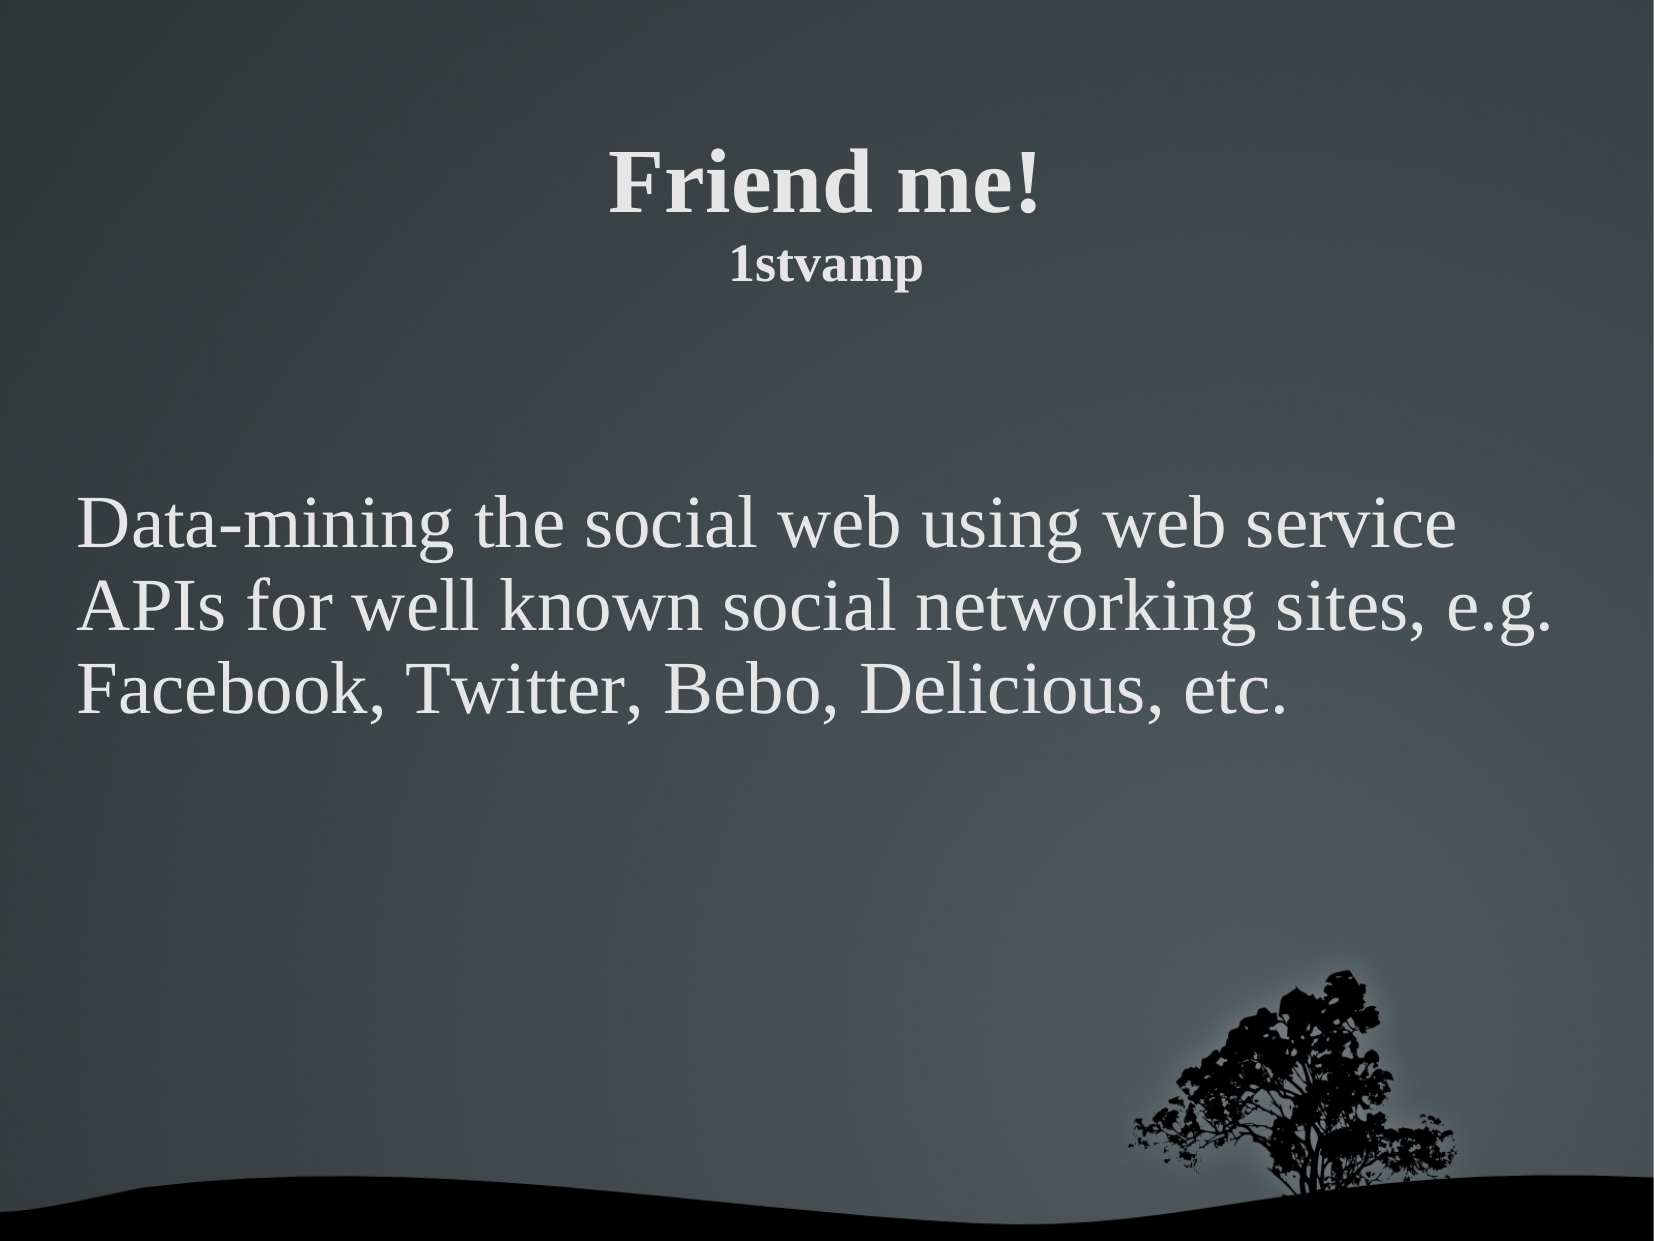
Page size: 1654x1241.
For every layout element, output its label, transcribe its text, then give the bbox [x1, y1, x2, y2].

picture [0, 0, 1654, 1241]
title Friend me! 1stvamp [82, 108, 1571, 316]
title Data-mining the social web using web service APIs for well known social networking sites, e.g. Facebook, Twitter, Bebo, Delicious, etc. [76, 469, 1565, 742]
